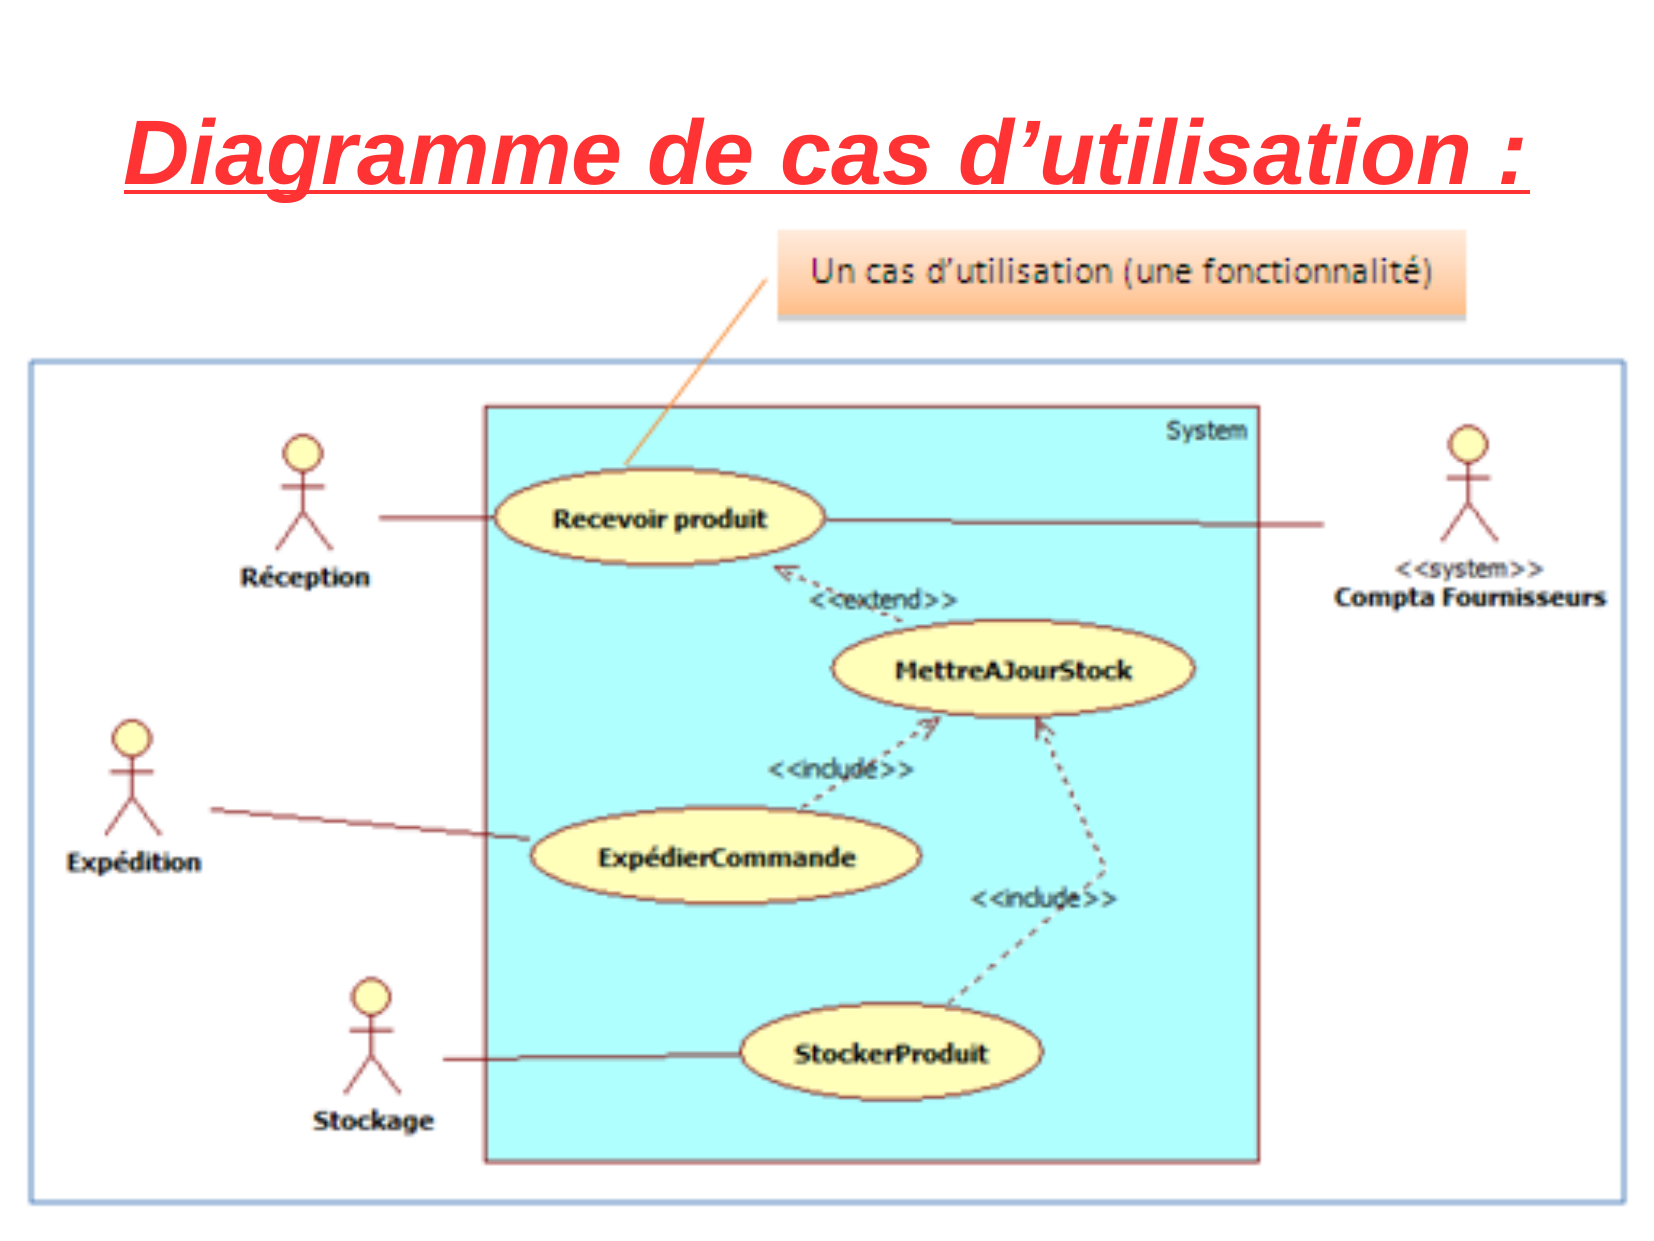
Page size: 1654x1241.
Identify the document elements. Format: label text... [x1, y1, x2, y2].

picture [0, 212, 1654, 1238]
title Diagramme de cas d’utilisation : [82, 49, 1571, 212]
